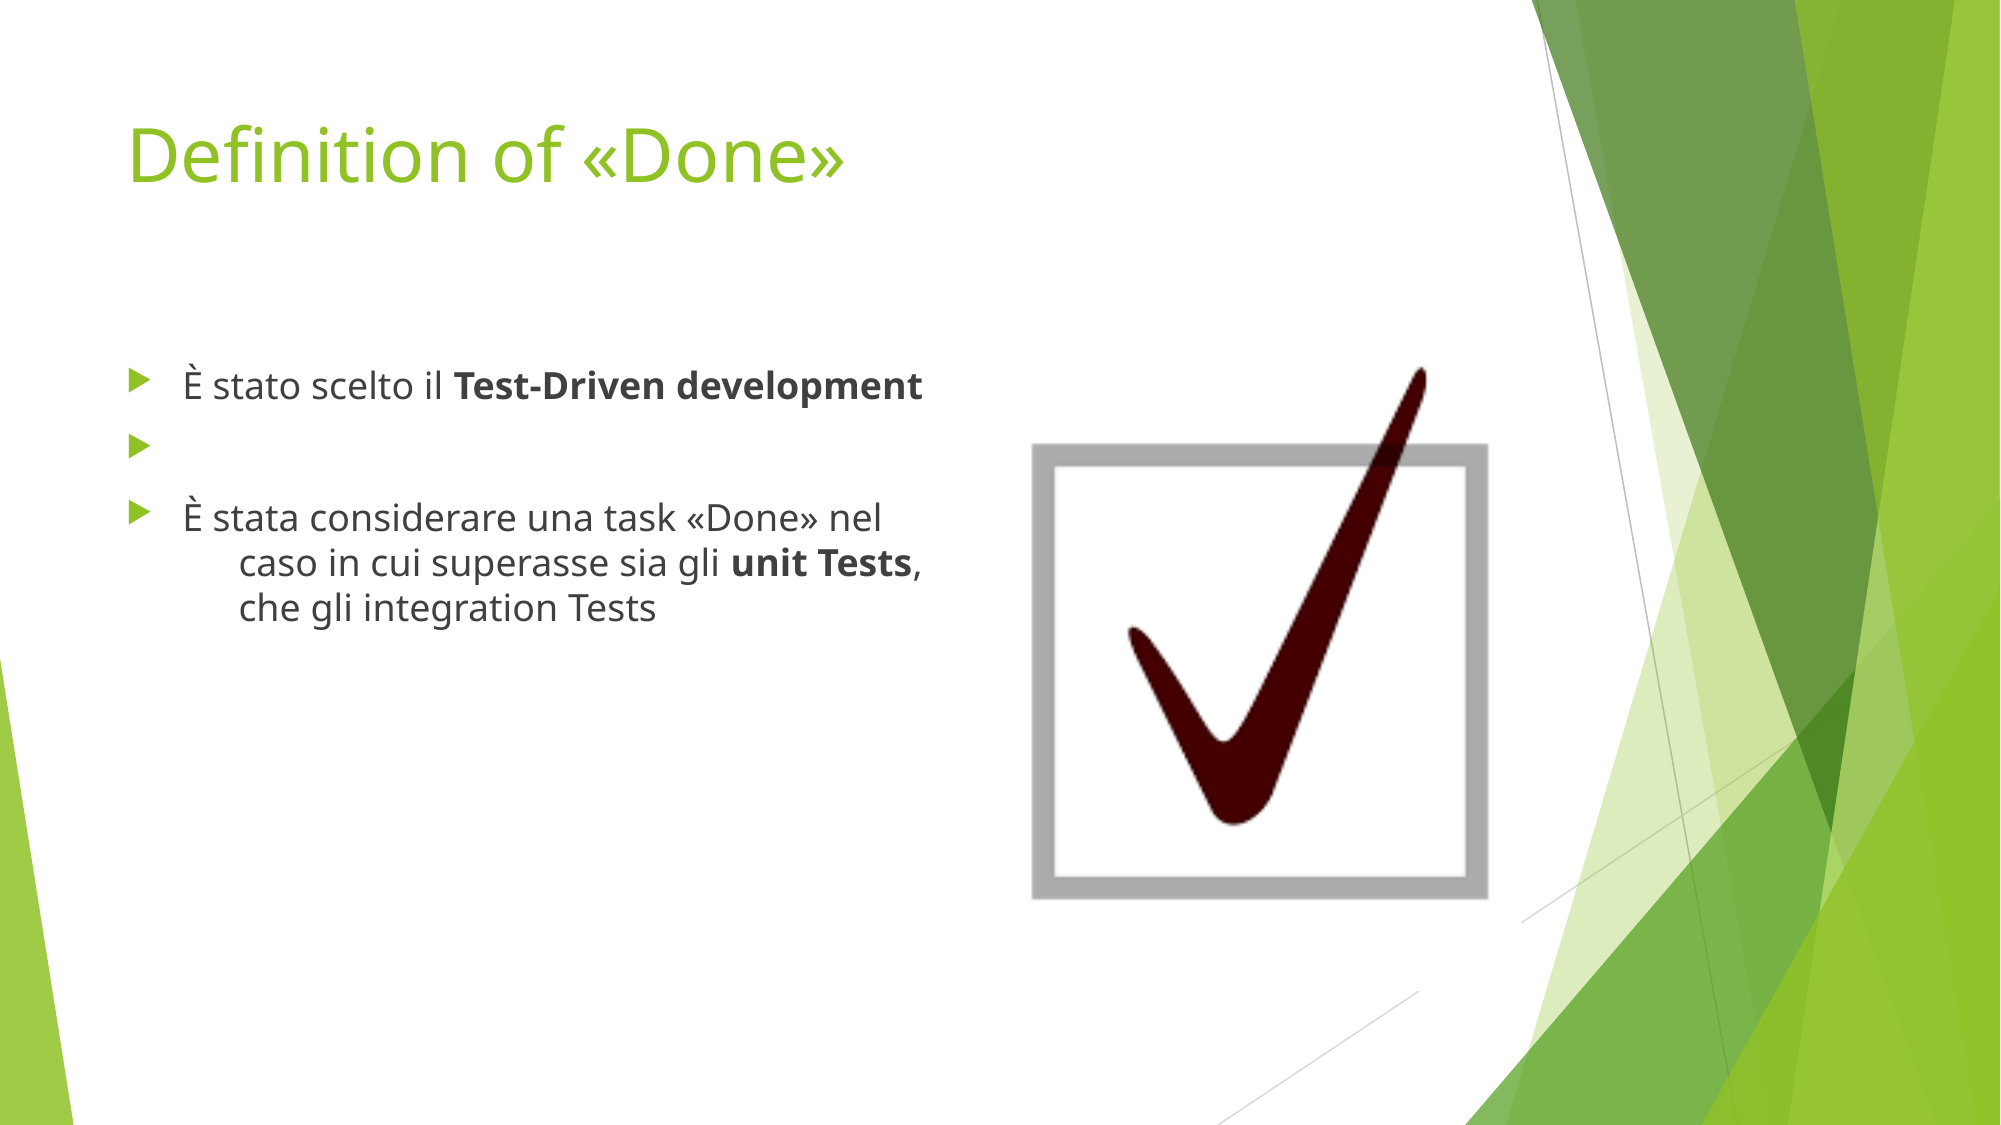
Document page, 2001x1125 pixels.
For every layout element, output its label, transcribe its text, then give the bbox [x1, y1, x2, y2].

title Definition of «Done» [111, 99, 1522, 317]
list È stato scelto il Test-Driven development È stata considerare una task «Done» nel caso in cui superasse sia gli unit Tests, che gli integration Tests [111, 354, 968, 992]
picture [1005, 354, 1522, 992]
